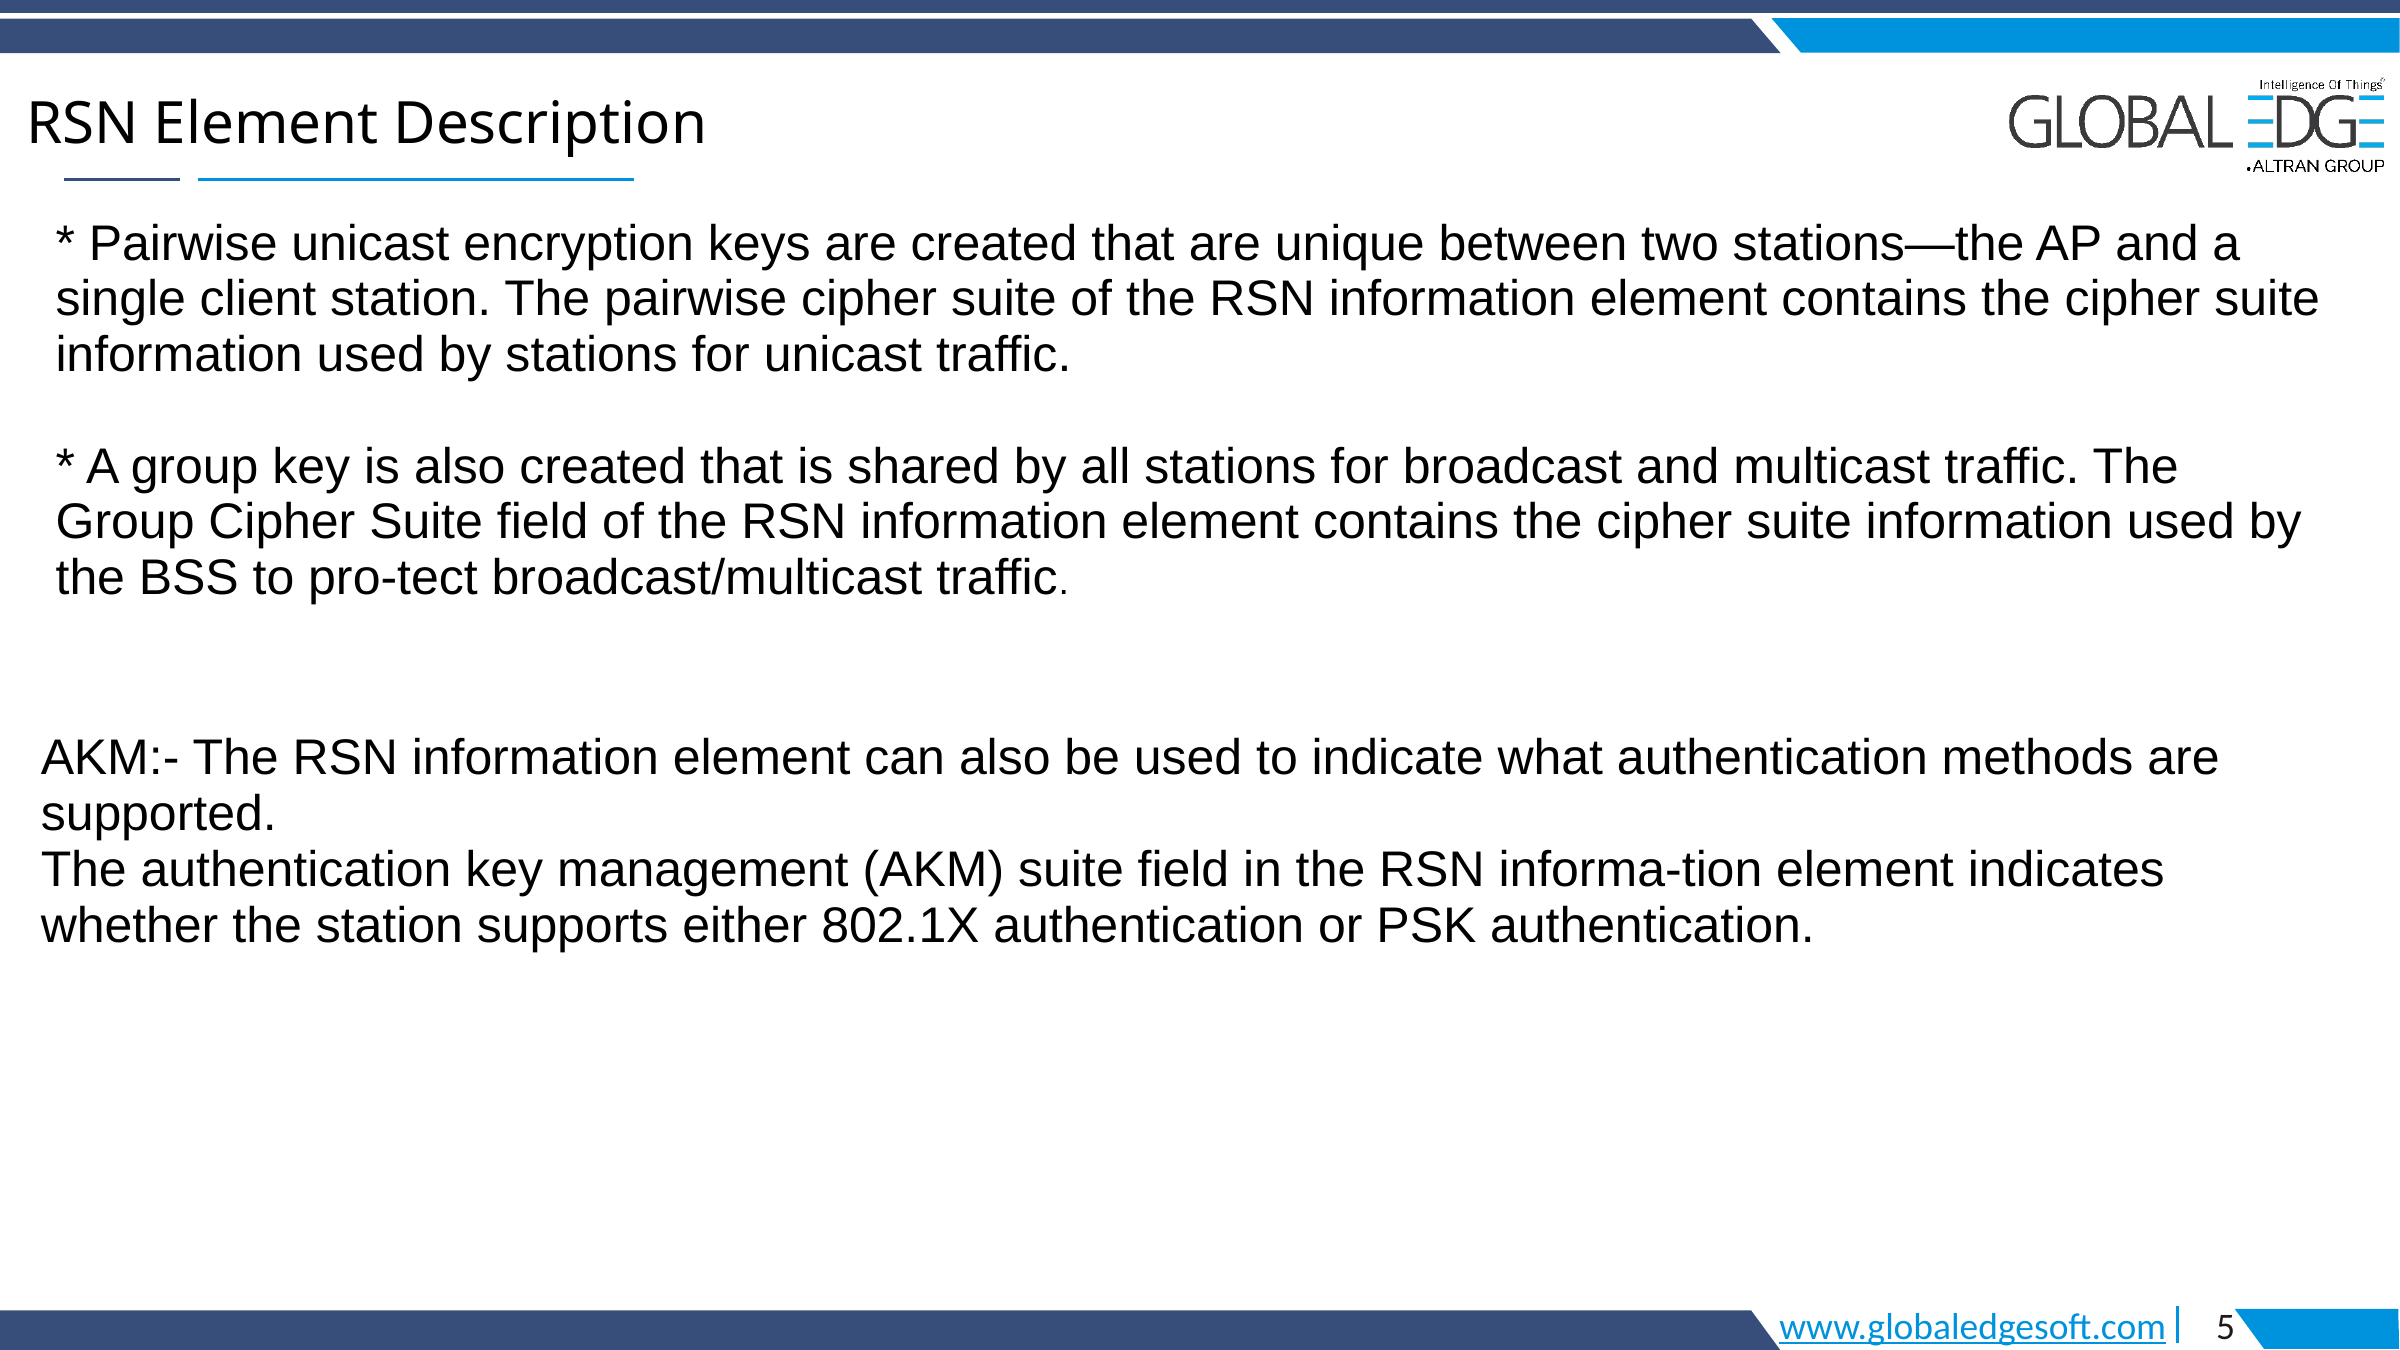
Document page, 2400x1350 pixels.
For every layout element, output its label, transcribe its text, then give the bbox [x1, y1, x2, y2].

text_box * Pairwise unicast encryption keys are created that are unique between two stations—the AP and a single client station. The pairwise cipher suite of the RSN information element contains the cipher suite information used by stations for unicast traffic. * A group key is also created that is shared by all stations for broadcast and multicast traffic. The Group Cipher Suite field of the RSN information element contains the cipher suite information used by the BSS to pro-tect broadcast/multicast traffic. [40, 207, 2344, 617]
subtitle AKM:- The RSN information element can also be used to indicate what authentication methods are supported. The authentication key management (AKM) suite field in the RSN informa-tion element indicates whether the station supports either 802.1X authentication or PSK authentication. [40, 301, 2358, 1350]
title RSN Element Description [26, 64, 1977, 178]
picture [2001, 67, 2392, 182]
